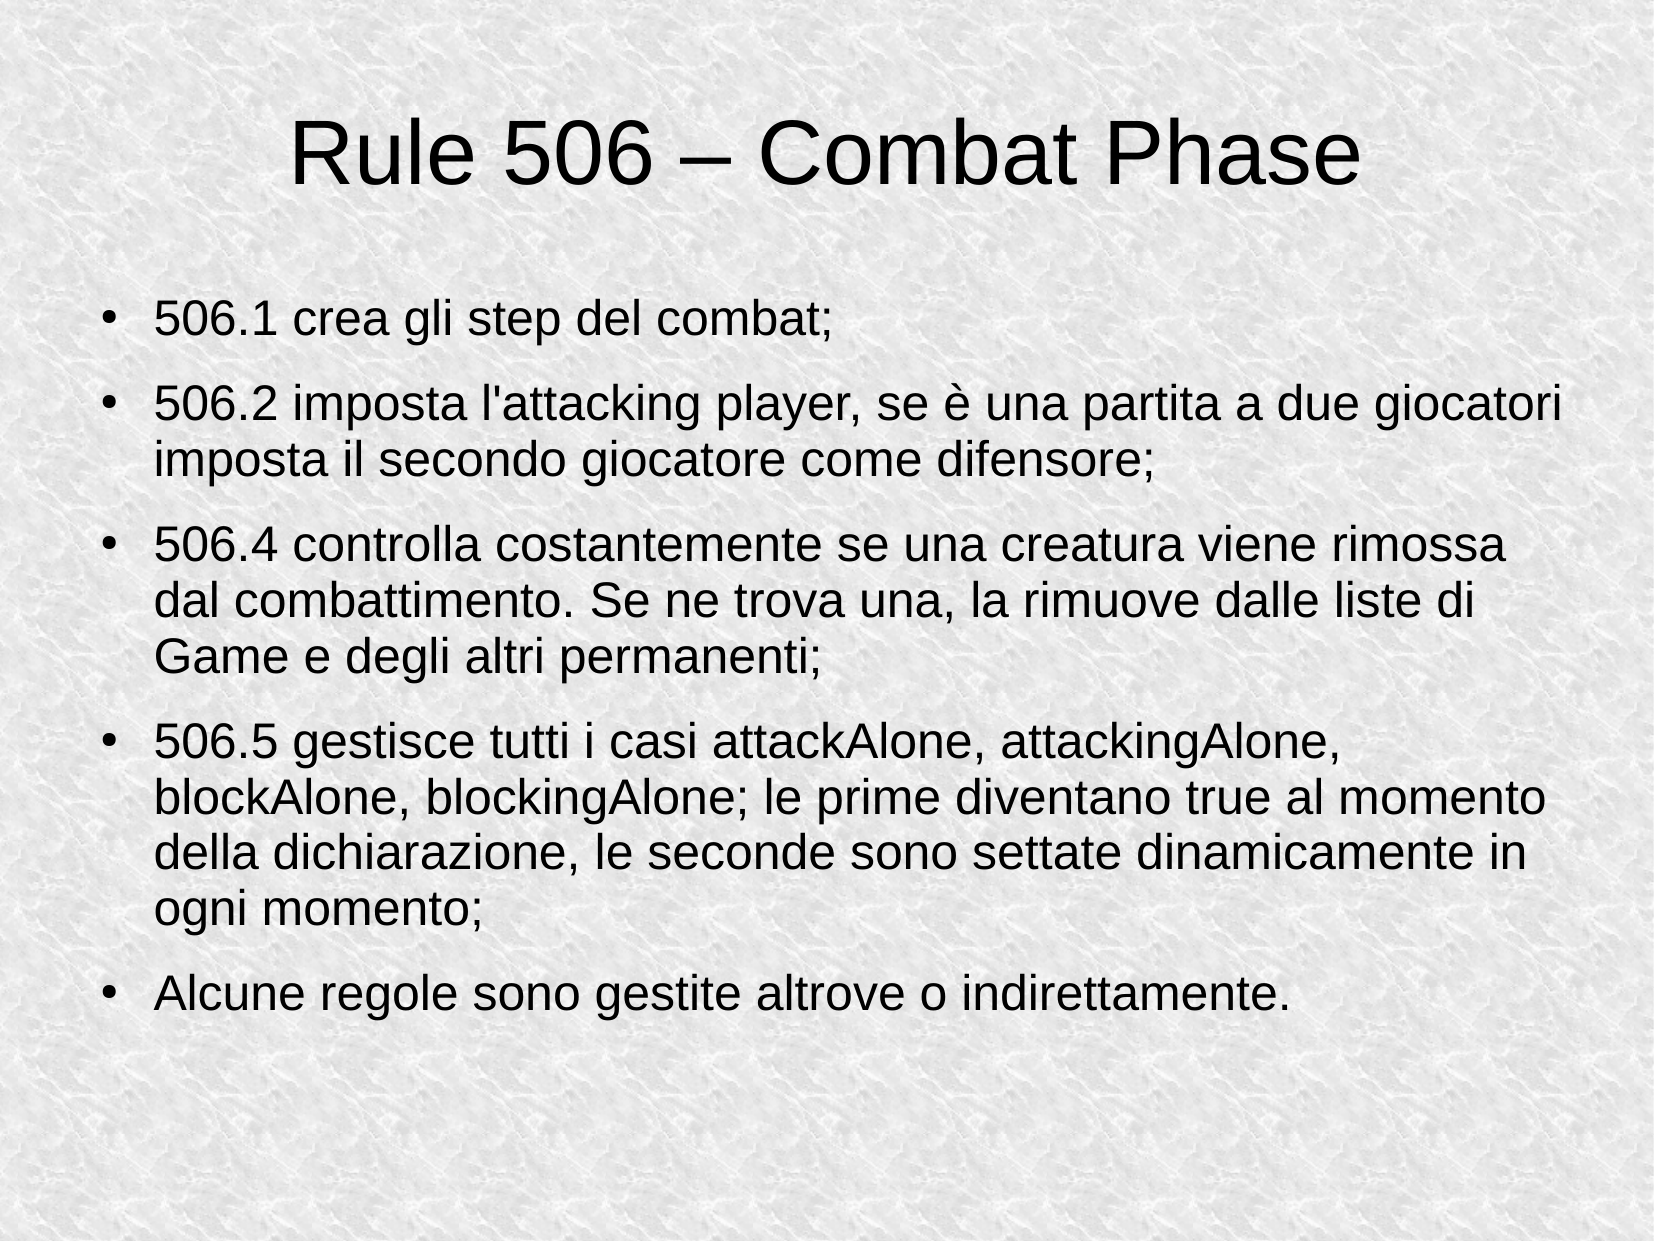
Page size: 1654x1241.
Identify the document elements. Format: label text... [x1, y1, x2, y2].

list 506.1 crea gli step del combat; 506.2 imposta l'attacking player, se è una partita a due giocatori imposta il secondo giocatore come difensore; 506.4 controlla costantemente se una creatura viene rimossa dal combattimento. Se ne trova una, la rimuove dalle liste di Game e degli altri permanenti; 506.5 gestisce tutti i casi attackAlone, attackingAlone, blockAlone, blockingAlone; le prime diventano true al momento della dichiarazione, le seconde sono settate dinamicamente in ogni momento; Alcune regole sono gestite altrove o indirettamente. [82, 290, 1571, 1109]
picture [0, 0, 1654, 1241]
title Rule 506 – Combat Phase [82, 49, 1571, 257]
